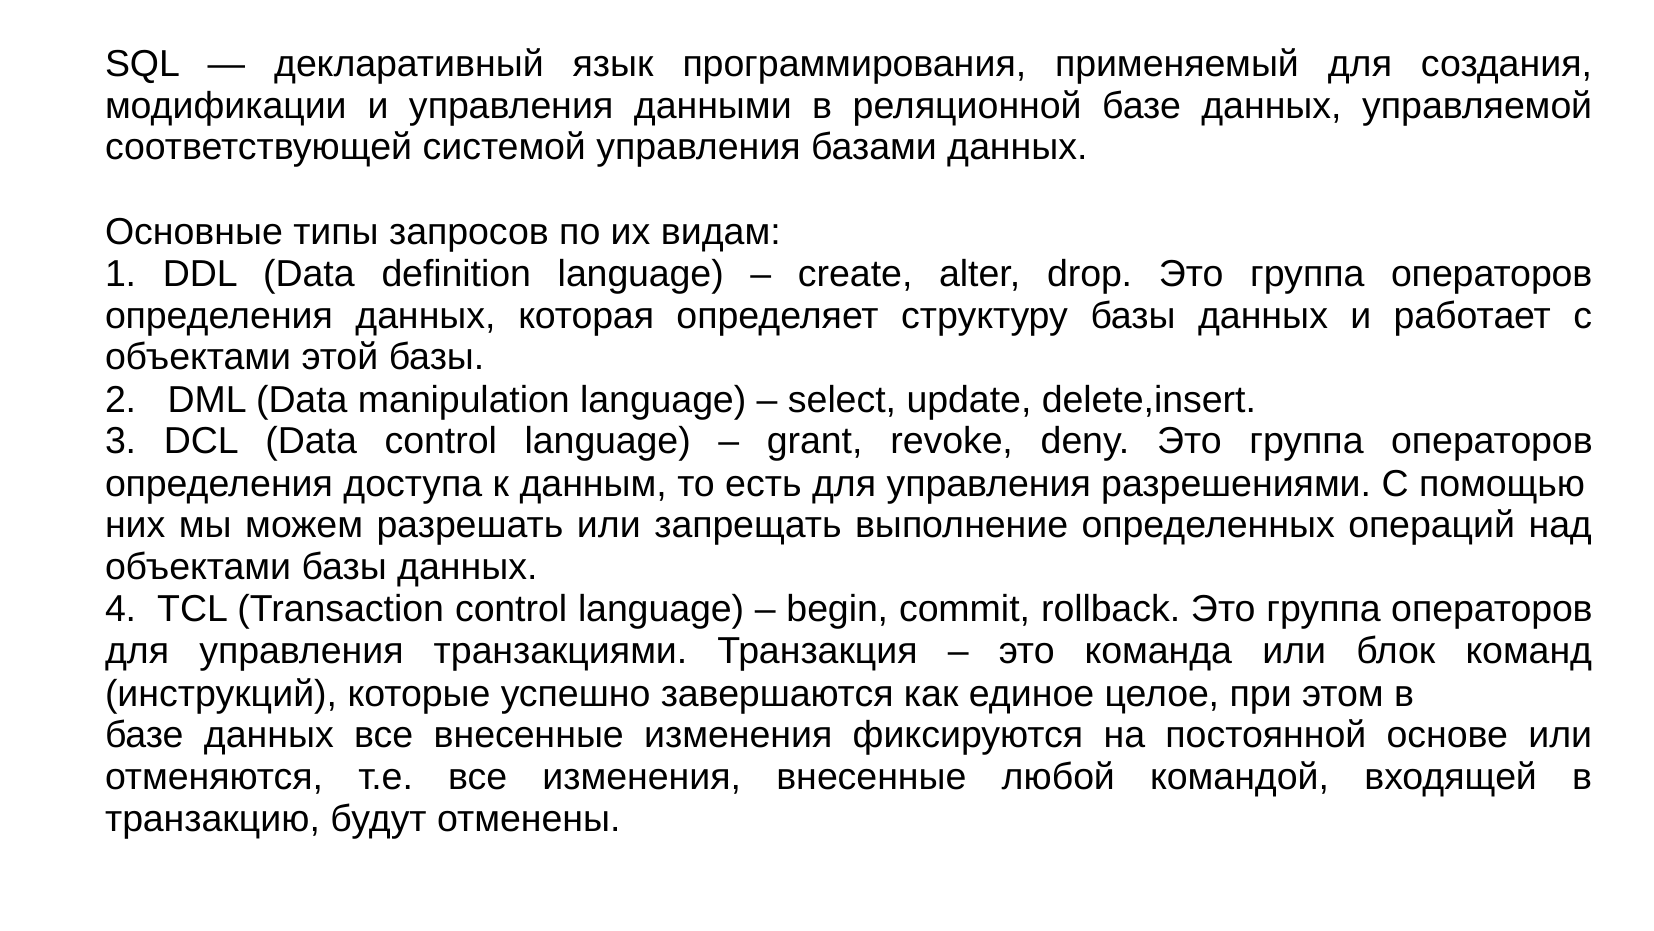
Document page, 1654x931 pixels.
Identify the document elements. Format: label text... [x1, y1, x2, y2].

subtitle SQL — декларативный язык программирования, применяемый для создания, модификации и управления данными в реляционной базе данных, управляемой соответствующей системой управления базами данных. Основные типы запросов по их видам: 1. DDL (Data definition language) – create, alter, drop. Это группа операторов определения данных, которая определяет структуру базы данных и работает с объектами этой базы. 2. DML (Data manipulation language) – select, update, delete,insert. 3. DCL (Data control language) – grant, revoke, deny. Это группа операторов определения доступа к данным, то есть для управления разрешениями. С помощью них мы можем разрешать или запрещать выполнение определенных операций над объектами базы данных. 4. TCL (Transaction control language) – begin, commit, rollback. Это группа операторов для управления транзакциями. Транзакция – это команда или блок команд (инструкций), которые успешно завершаются как единое целое, при этом в базе данных все внесенные изменения фиксируются на постоянной основе или отменяются, т.е. все изменения, внесенные любой командой, входящей в транзакцию, будут отменены. [105, 42, 1594, 840]
